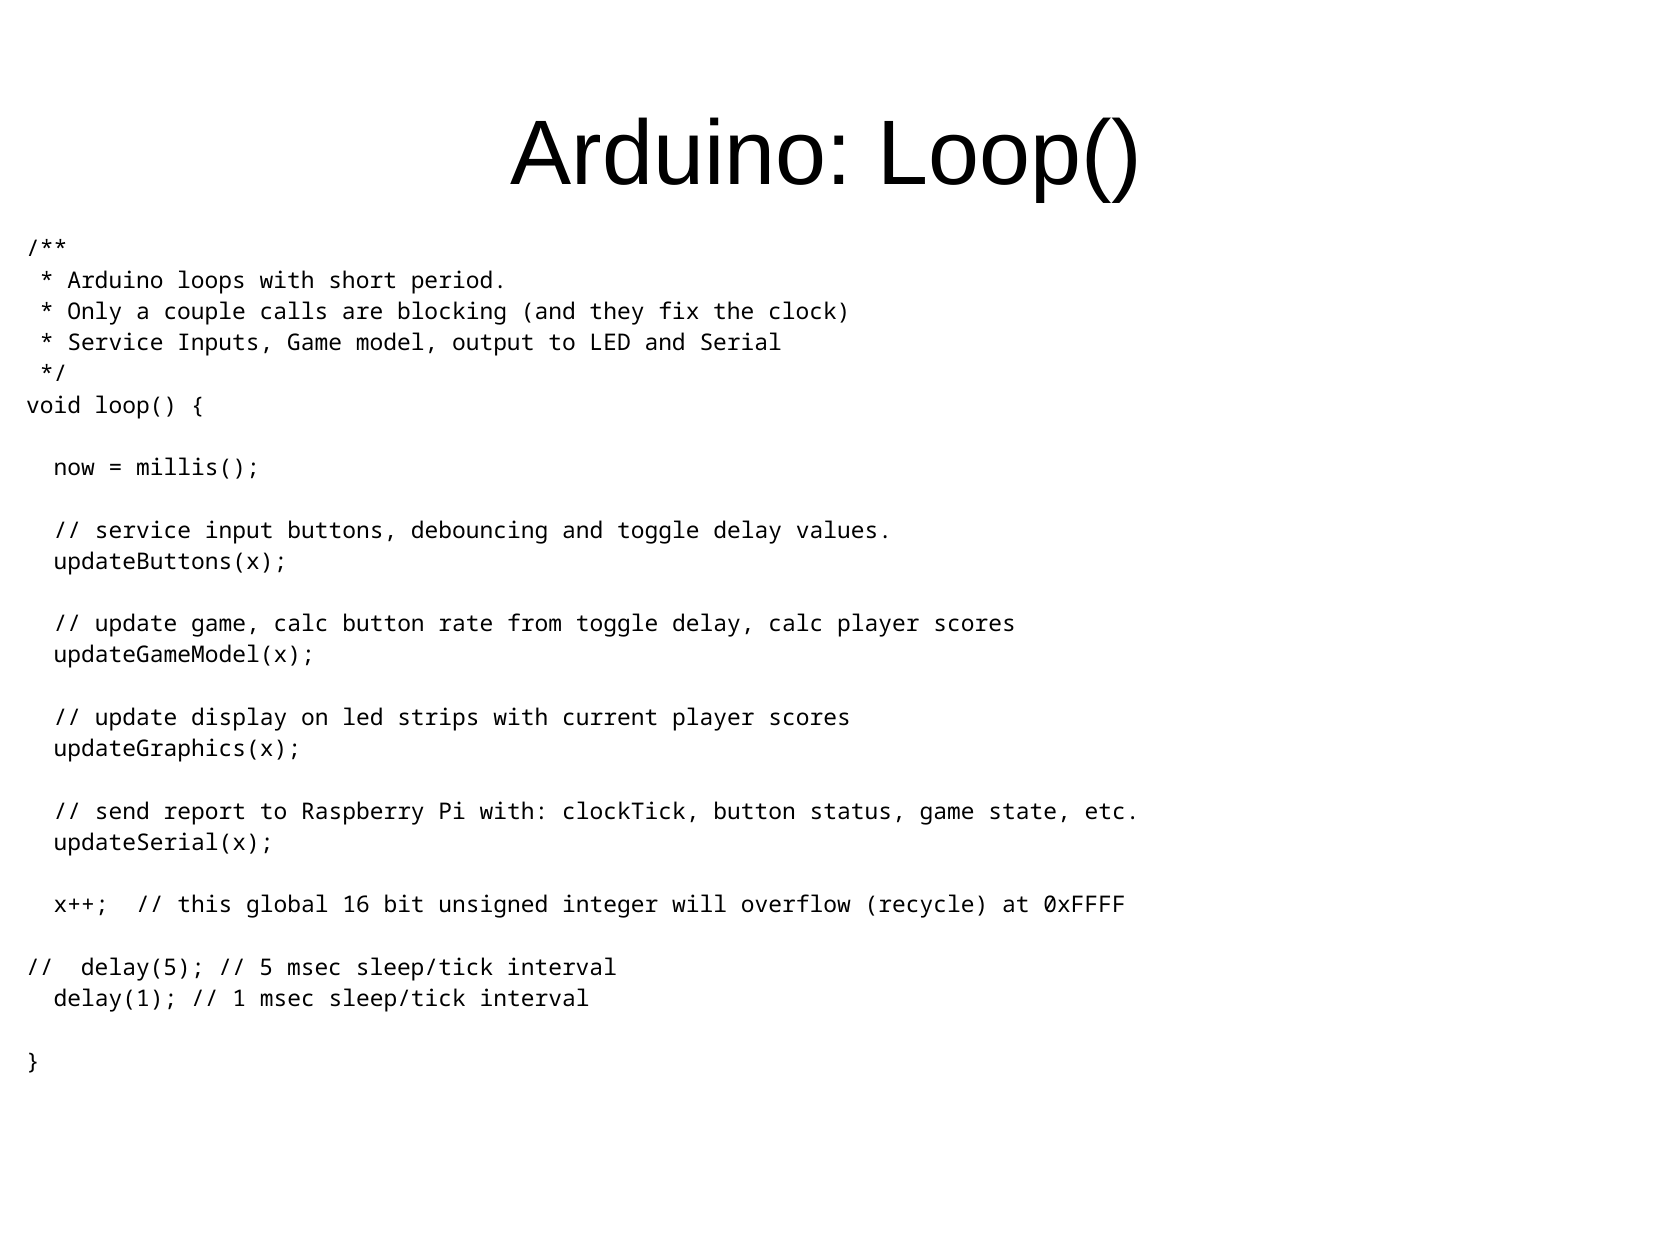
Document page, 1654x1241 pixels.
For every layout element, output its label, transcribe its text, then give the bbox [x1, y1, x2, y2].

title Arduino: Loop() [82, 49, 1571, 225]
text_box /** * Arduino loops with short period. * Only a couple calls are blocking (and they fix the clock) * Service Inputs, Game model, output to LED and Serial */ void loop() { now = millis(); // service input buttons, debouncing and toggle delay values. updateButtons(x); // update game, calc button rate from toggle delay, calc player scores updateGameModel(x); // update display on led strips with current player scores updateGraphics(x); // send report to Raspberry Pi with: clockTick, button status, game state, etc. updateSerial(x); x++; // this global 16 bit unsigned integer will overflow (recycle) at 0xFFFF // delay(5); // 5 msec sleep/tick interval delay(1); // 1 msec sleep/tick interval } [11, 225, 1621, 976]
